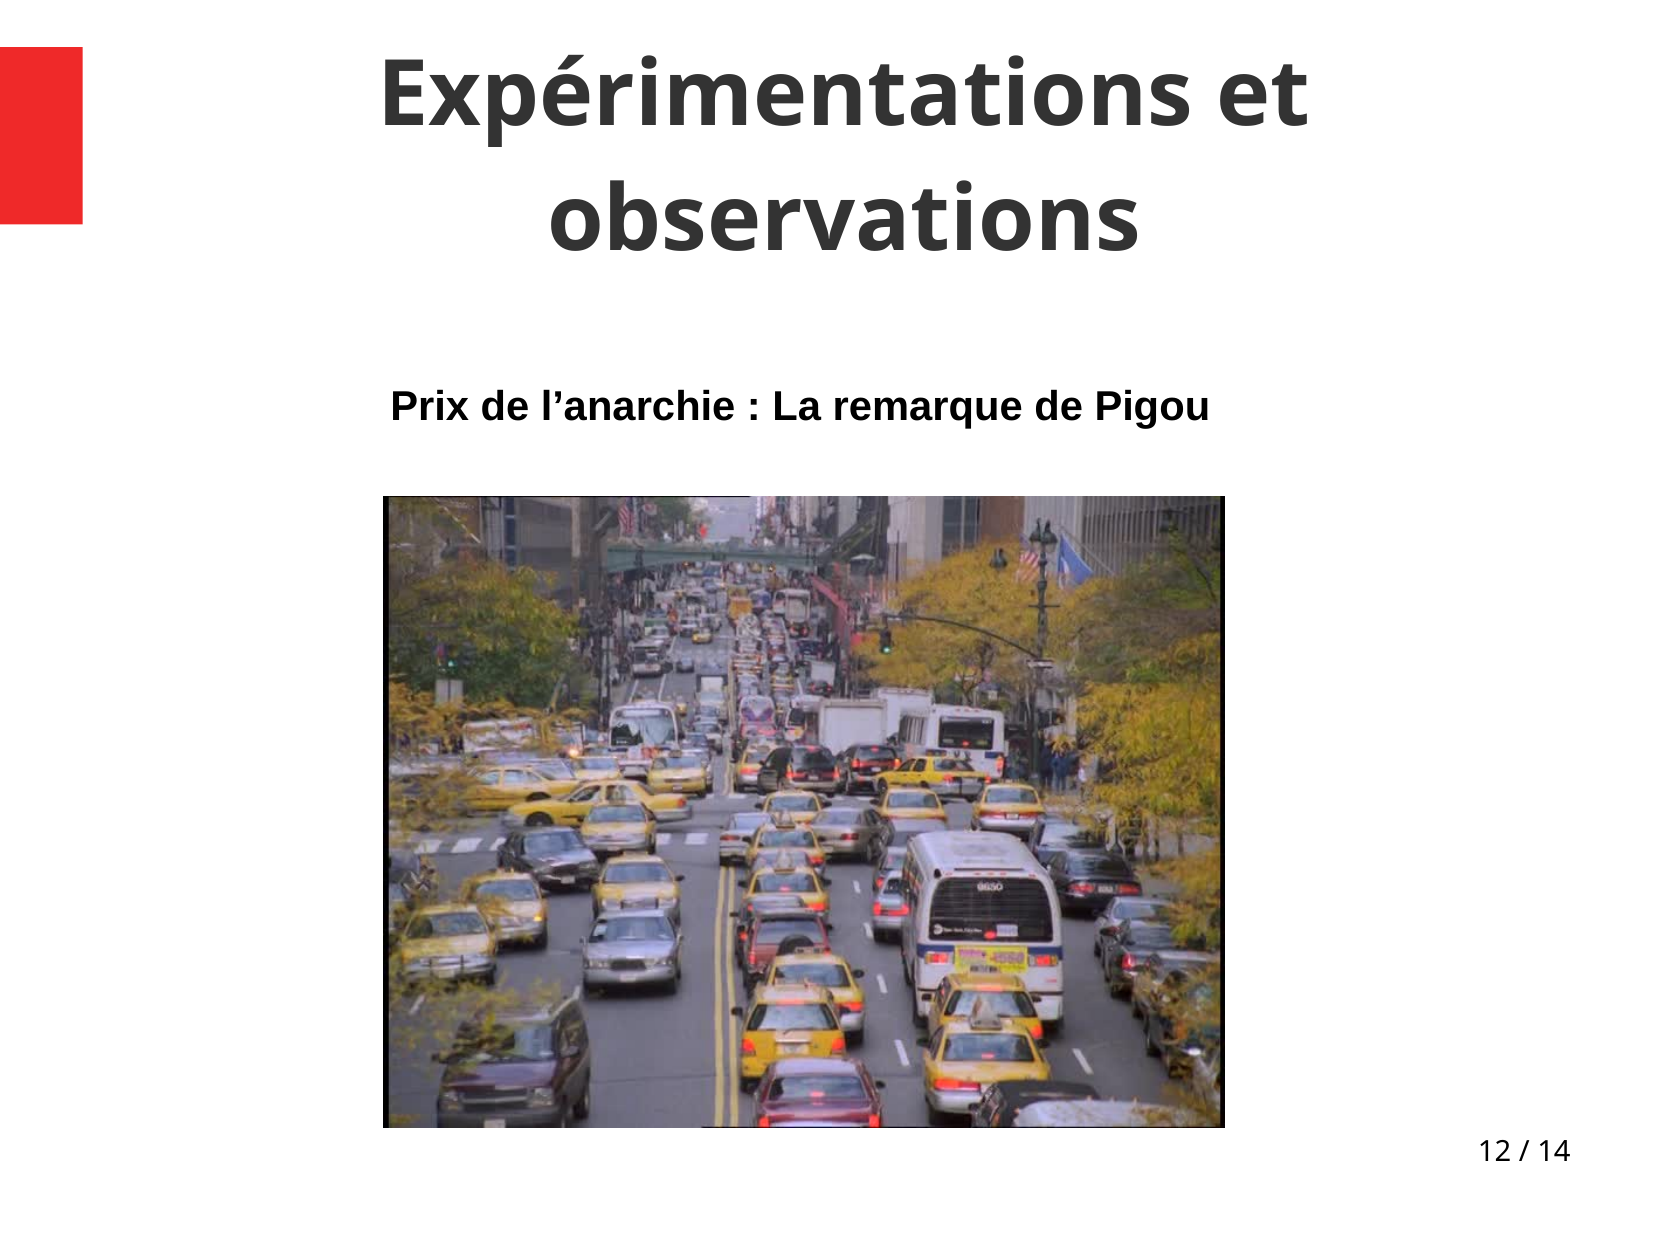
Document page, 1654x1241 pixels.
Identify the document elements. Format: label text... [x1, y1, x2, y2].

title Expérimentations et observations [118, 45, 1571, 260]
picture [383, 496, 1225, 1128]
text_box Prix de l’anarchie : La remarque de Pigou [375, 375, 1226, 438]
